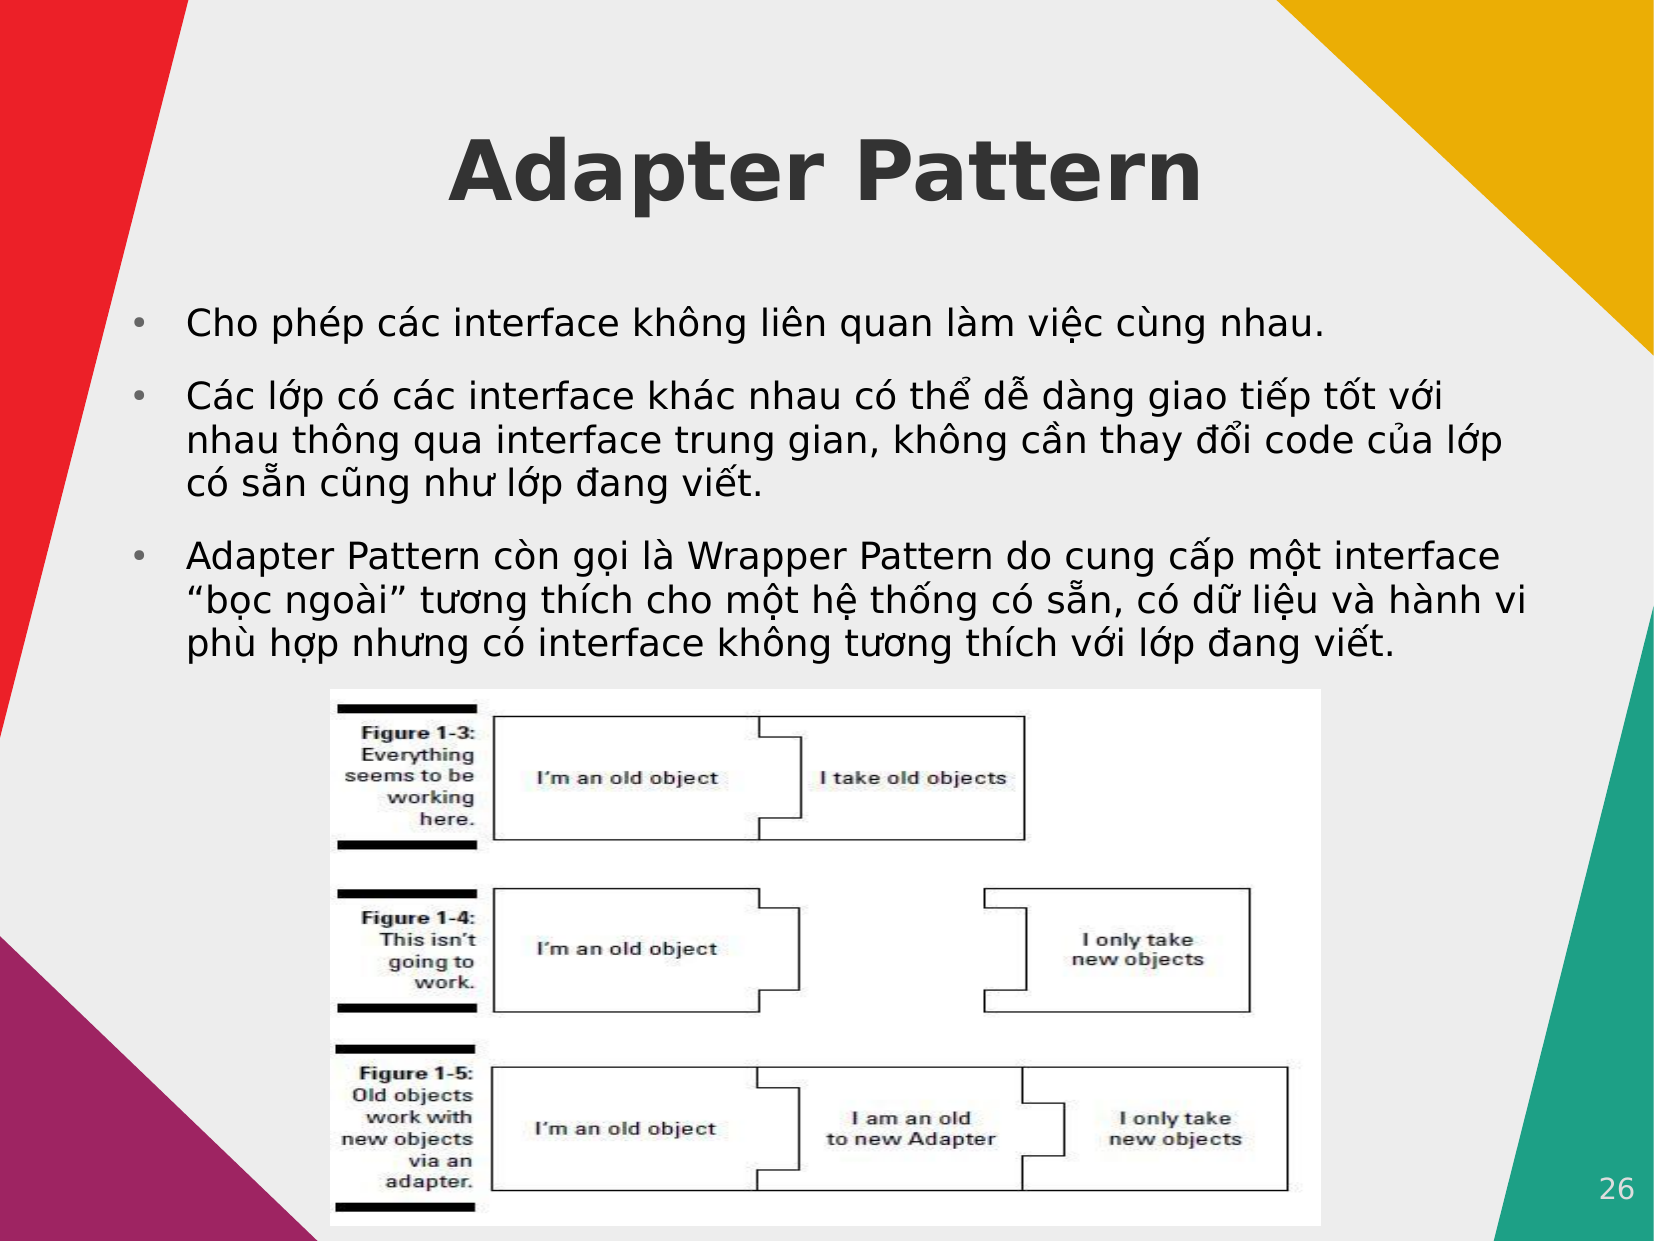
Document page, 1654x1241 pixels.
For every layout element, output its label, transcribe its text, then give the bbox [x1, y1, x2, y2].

title Adapter Pattern [114, 73, 1539, 271]
picture [330, 689, 1321, 1226]
list Cho phép các interface không liên quan làm việc cùng nhau. Các lớp có các interface khác nhau có thể dễ dàng giao tiếp tốt với nhau thông qua interface trung gian, không cần thay đổi code của lớp có sẵn cũng như lớp đang viết. Adapter Pattern còn gọi là Wrapper Pattern do cung cấp một interface “bọc ngoài” tương thích cho một hệ thống có sẵn, có dữ liệu và hành vi phù hợp nhưng có interface không tương thích với lớp đang viết. [114, 302, 1539, 1033]
